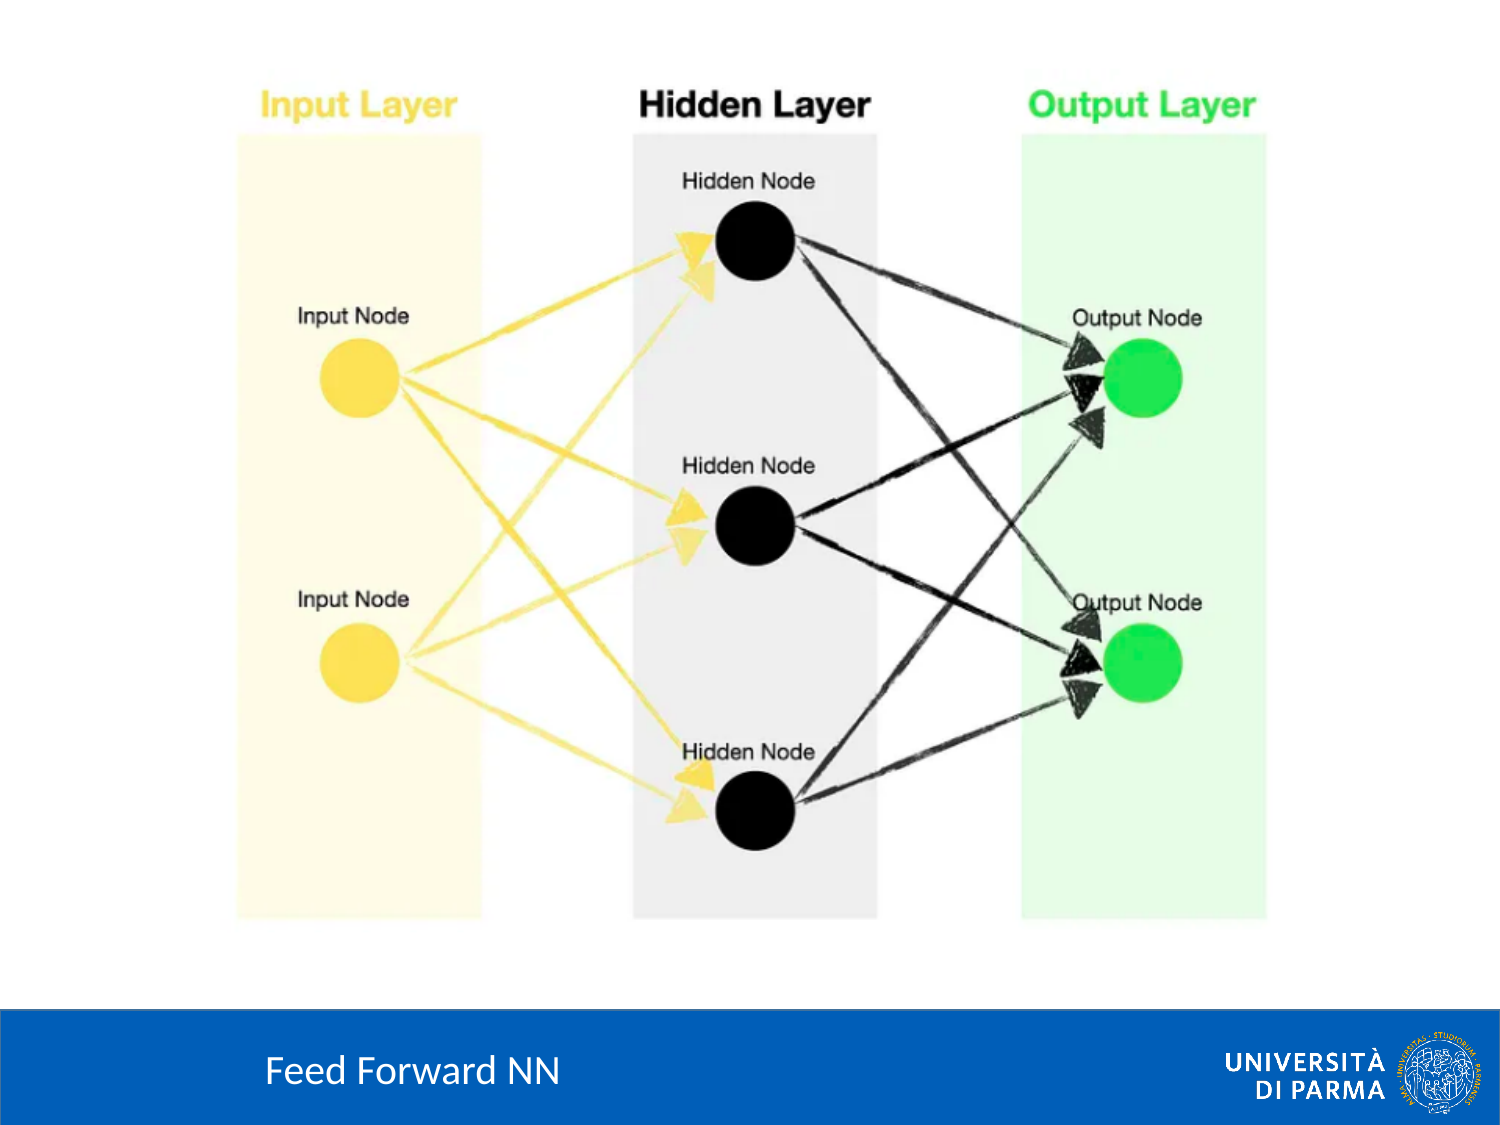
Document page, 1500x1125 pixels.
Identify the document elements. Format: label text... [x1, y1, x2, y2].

picture [1226, 1032, 1481, 1114]
text_box [0, 1010, 1500, 1125]
picture [198, 49, 1313, 946]
text_box Feed Forward NN [250, 1035, 777, 1101]
